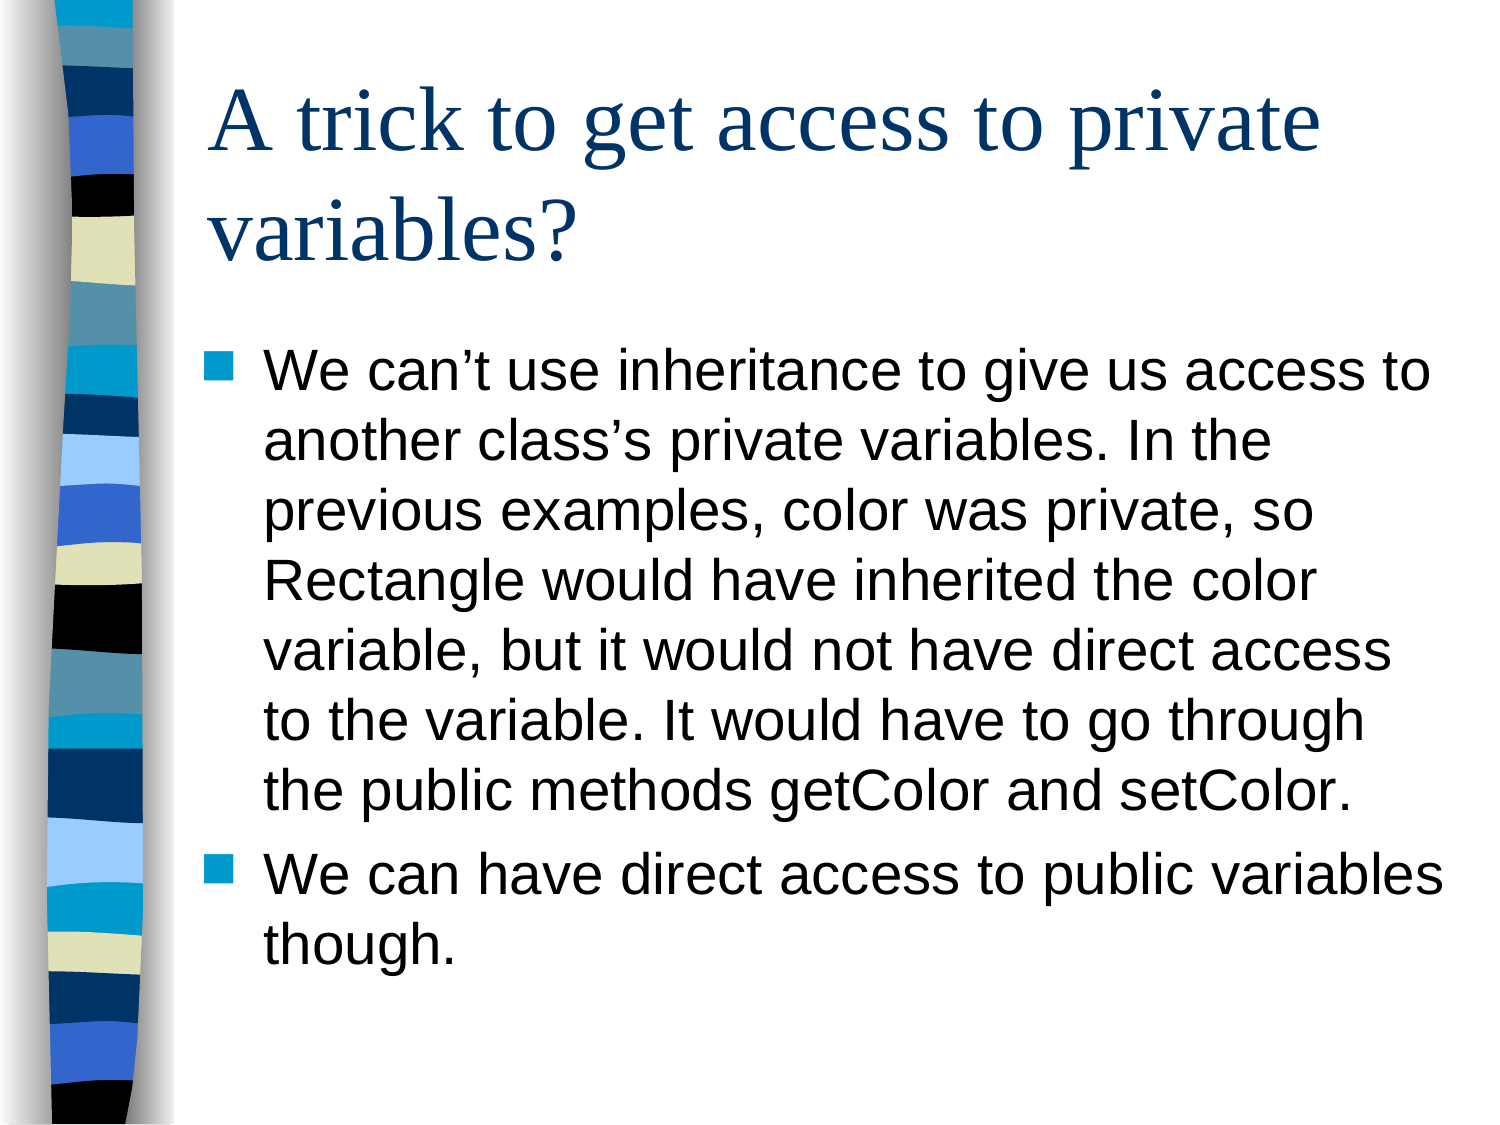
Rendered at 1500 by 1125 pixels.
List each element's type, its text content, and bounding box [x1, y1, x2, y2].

title A trick to get access to private variables? [192, 74, 1468, 263]
list We can’t use inheritance to give us access to another class’s private variables. In the previous examples, color was private, so Rectangle would have inherited the color variable, but it would not have direct access to the variable. It would have to go through the public methods getColor and setColor. We can have direct access to public variables though. [192, 324, 1468, 1000]
